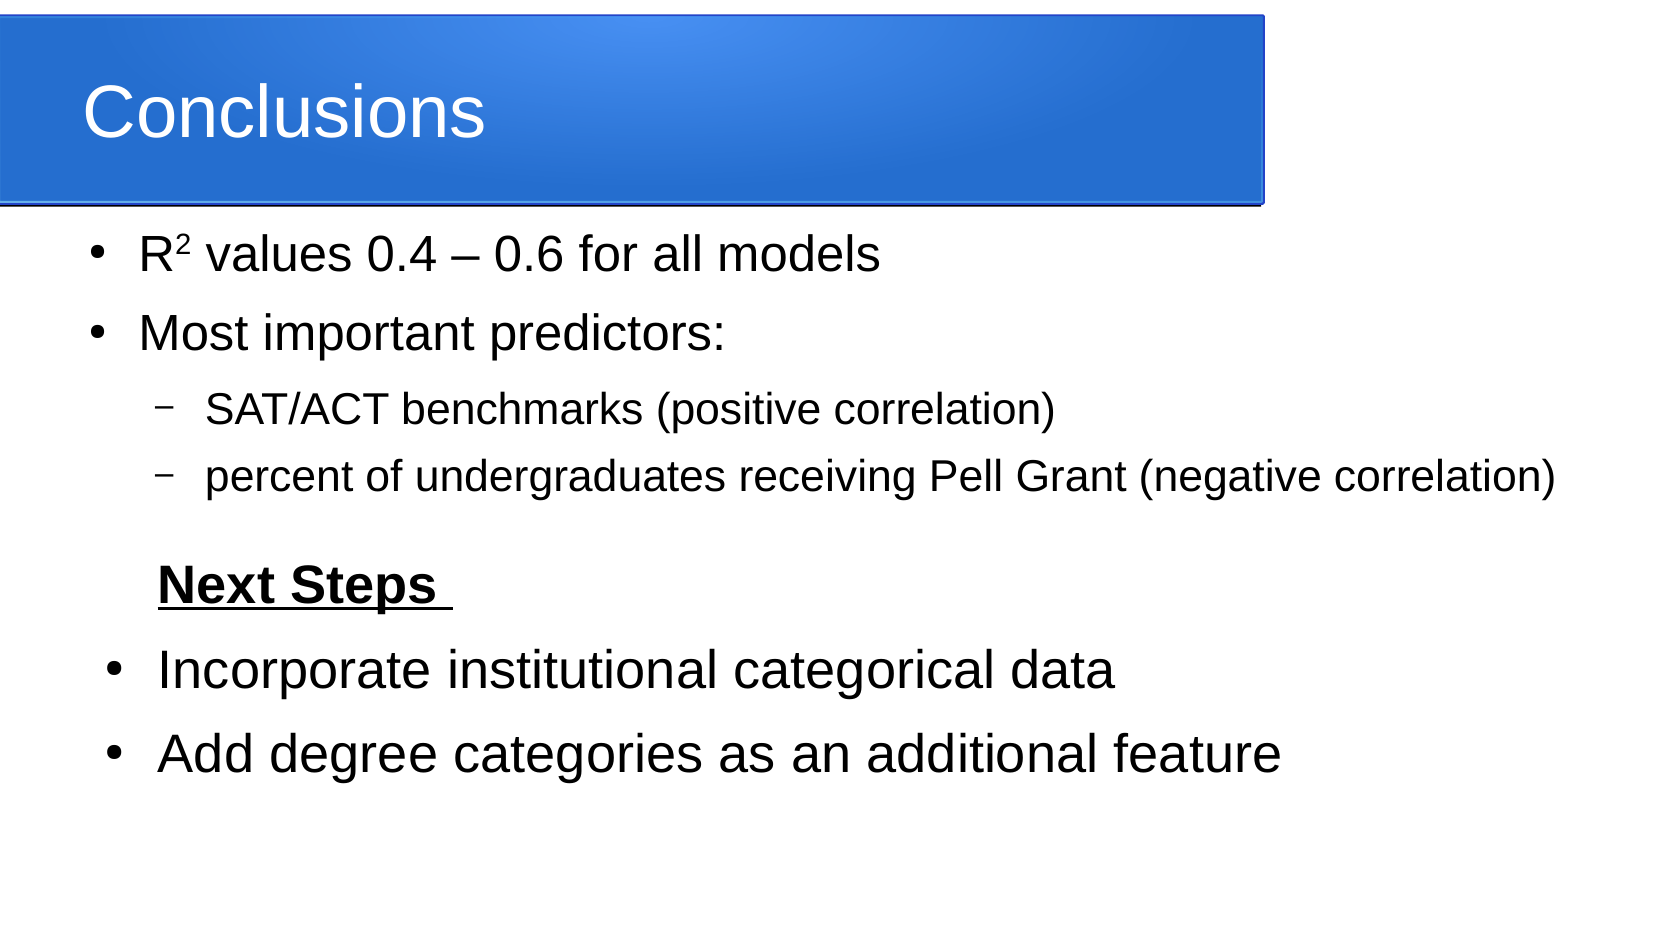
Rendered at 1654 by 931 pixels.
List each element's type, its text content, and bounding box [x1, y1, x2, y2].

title Conclusions [82, 35, 1235, 189]
list Next Steps Incorporate institutional categorical data Add degree categories as an additional feature [86, 555, 1576, 871]
list R2 values 0.4 – 0.6 for all models Most important predictors: SAT/ACT benchmarks (positive correlation) percent of undergraduates receiving Pell Grant (negative correlation) [71, 225, 1561, 541]
